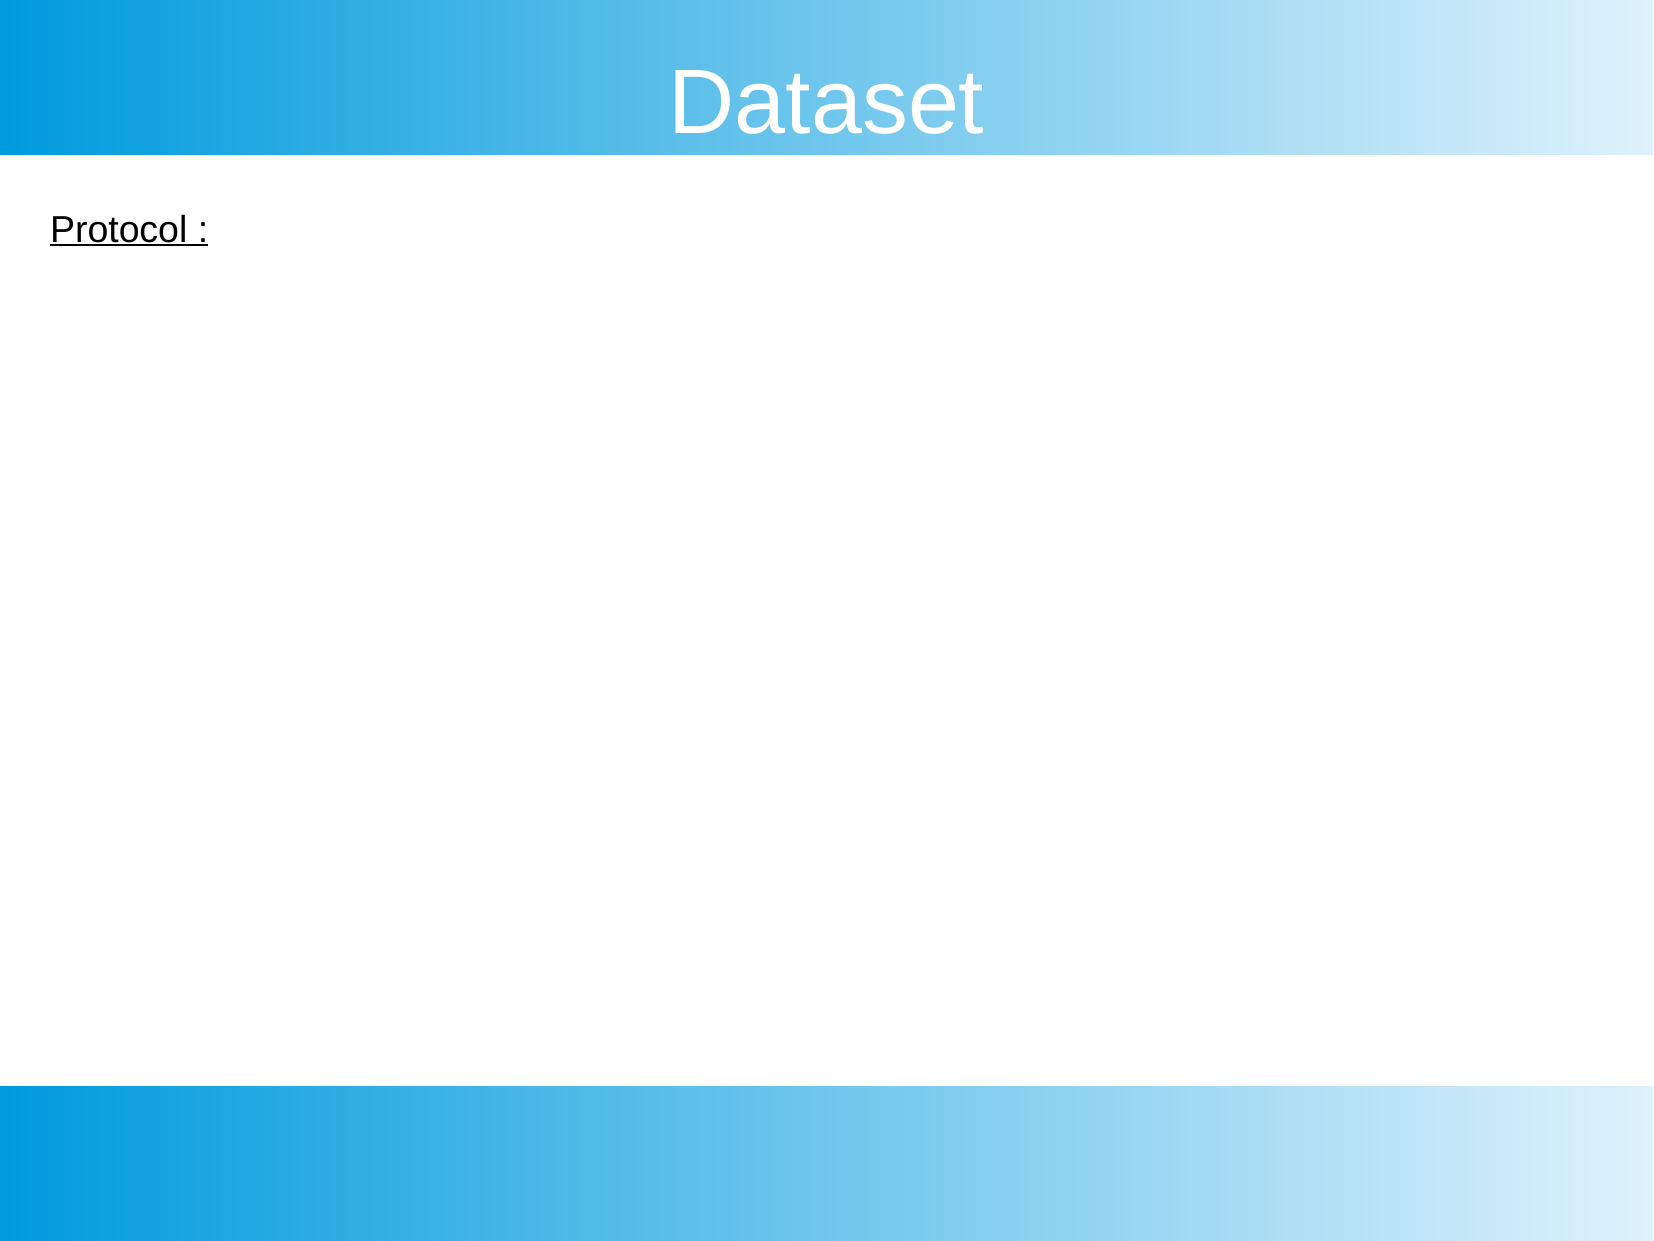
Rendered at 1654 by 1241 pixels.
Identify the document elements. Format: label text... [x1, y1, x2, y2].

text_box Protocol : [35, 200, 485, 258]
title Dataset [82, 49, 1571, 155]
